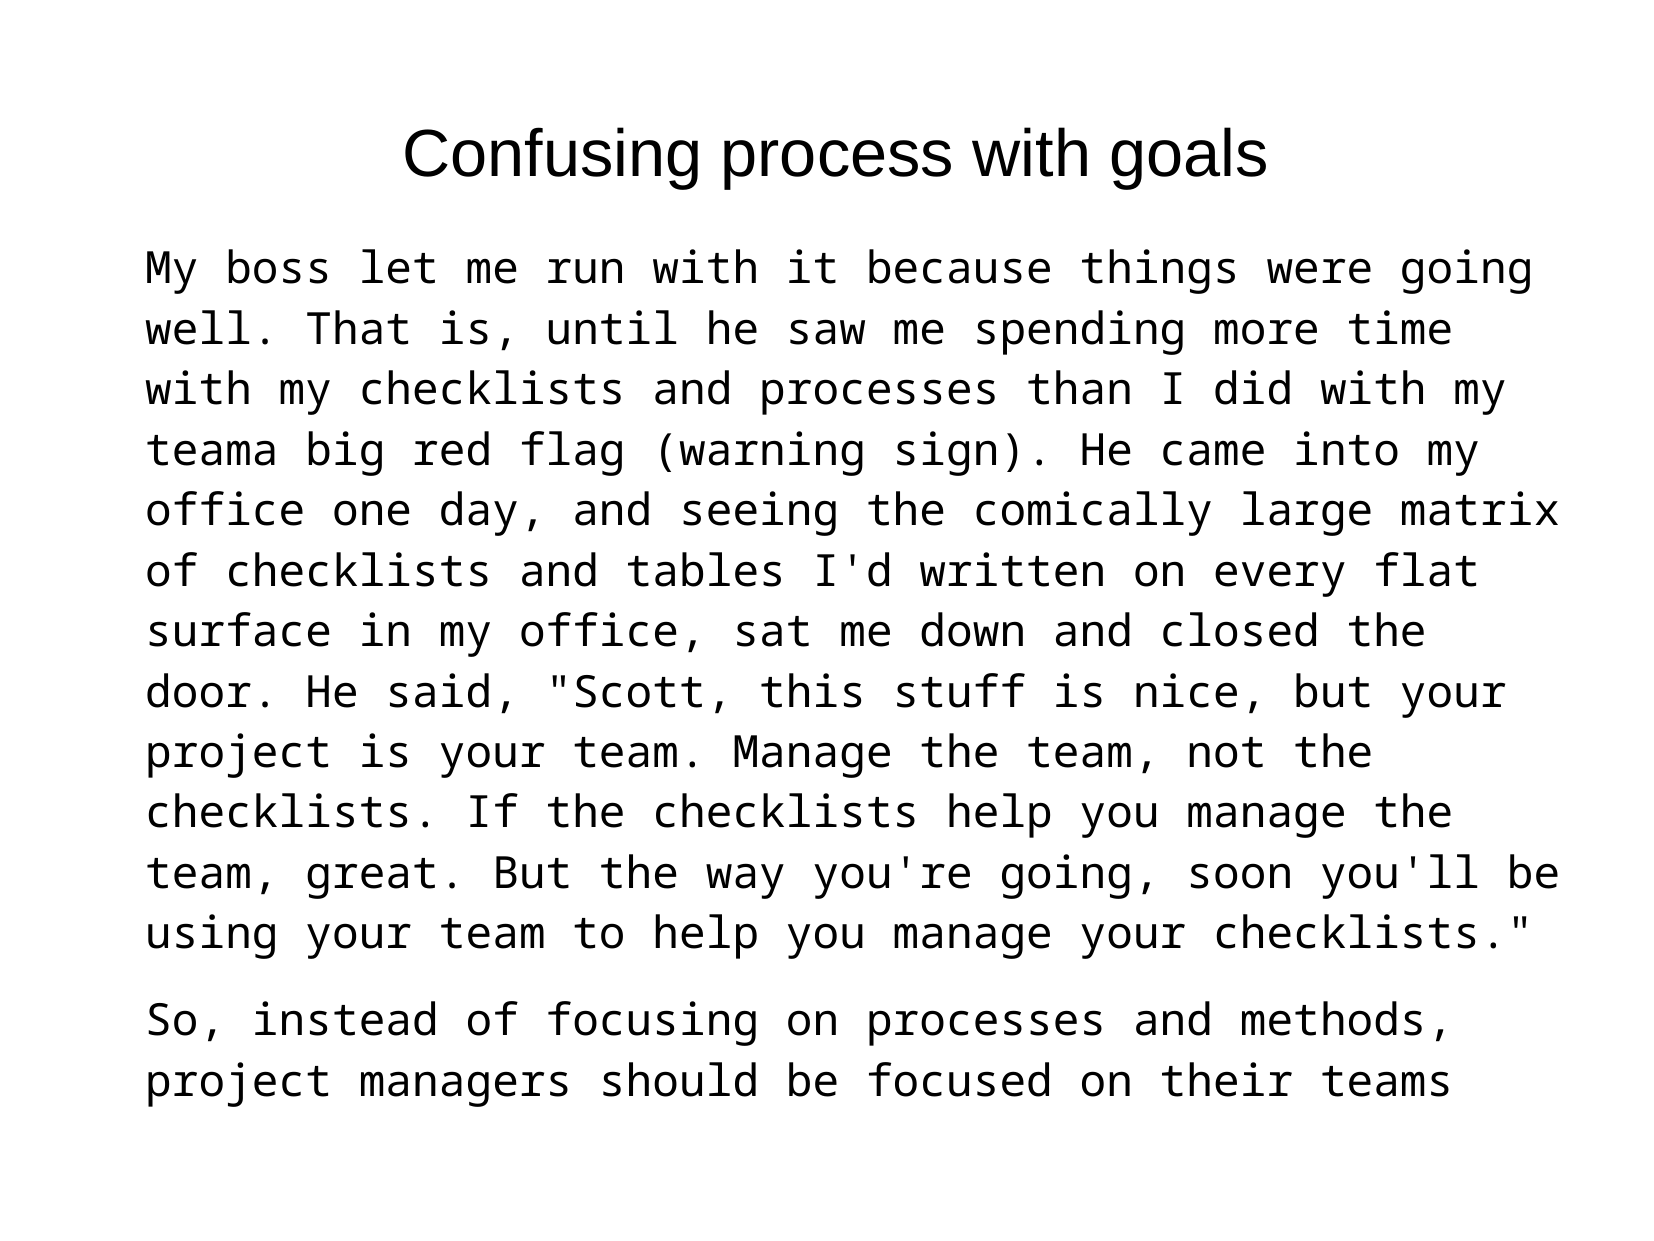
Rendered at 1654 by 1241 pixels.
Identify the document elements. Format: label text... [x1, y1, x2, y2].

list My boss let me run with it because things were going well. That is, until he saw me spending more time with my checklists and processes than I did with my teama big red flag (warning sign). He came into my office one day, and seeing the comically large matrix of checklists and tables I'd written on every flat surface in my office, sat me down and closed the door. He said, "Scott, this stuff is nice, but your project is your team. Manage the team, not the checklists. If the checklists help you manage the team, great. But the way you're going, soon you'll be using your team to help you manage your checklists." So, instead of focusing on processes and methods, project managers should be focused on their teams [82, 236, 1571, 1182]
title Confusing process with goals [82, 49, 1571, 236]
